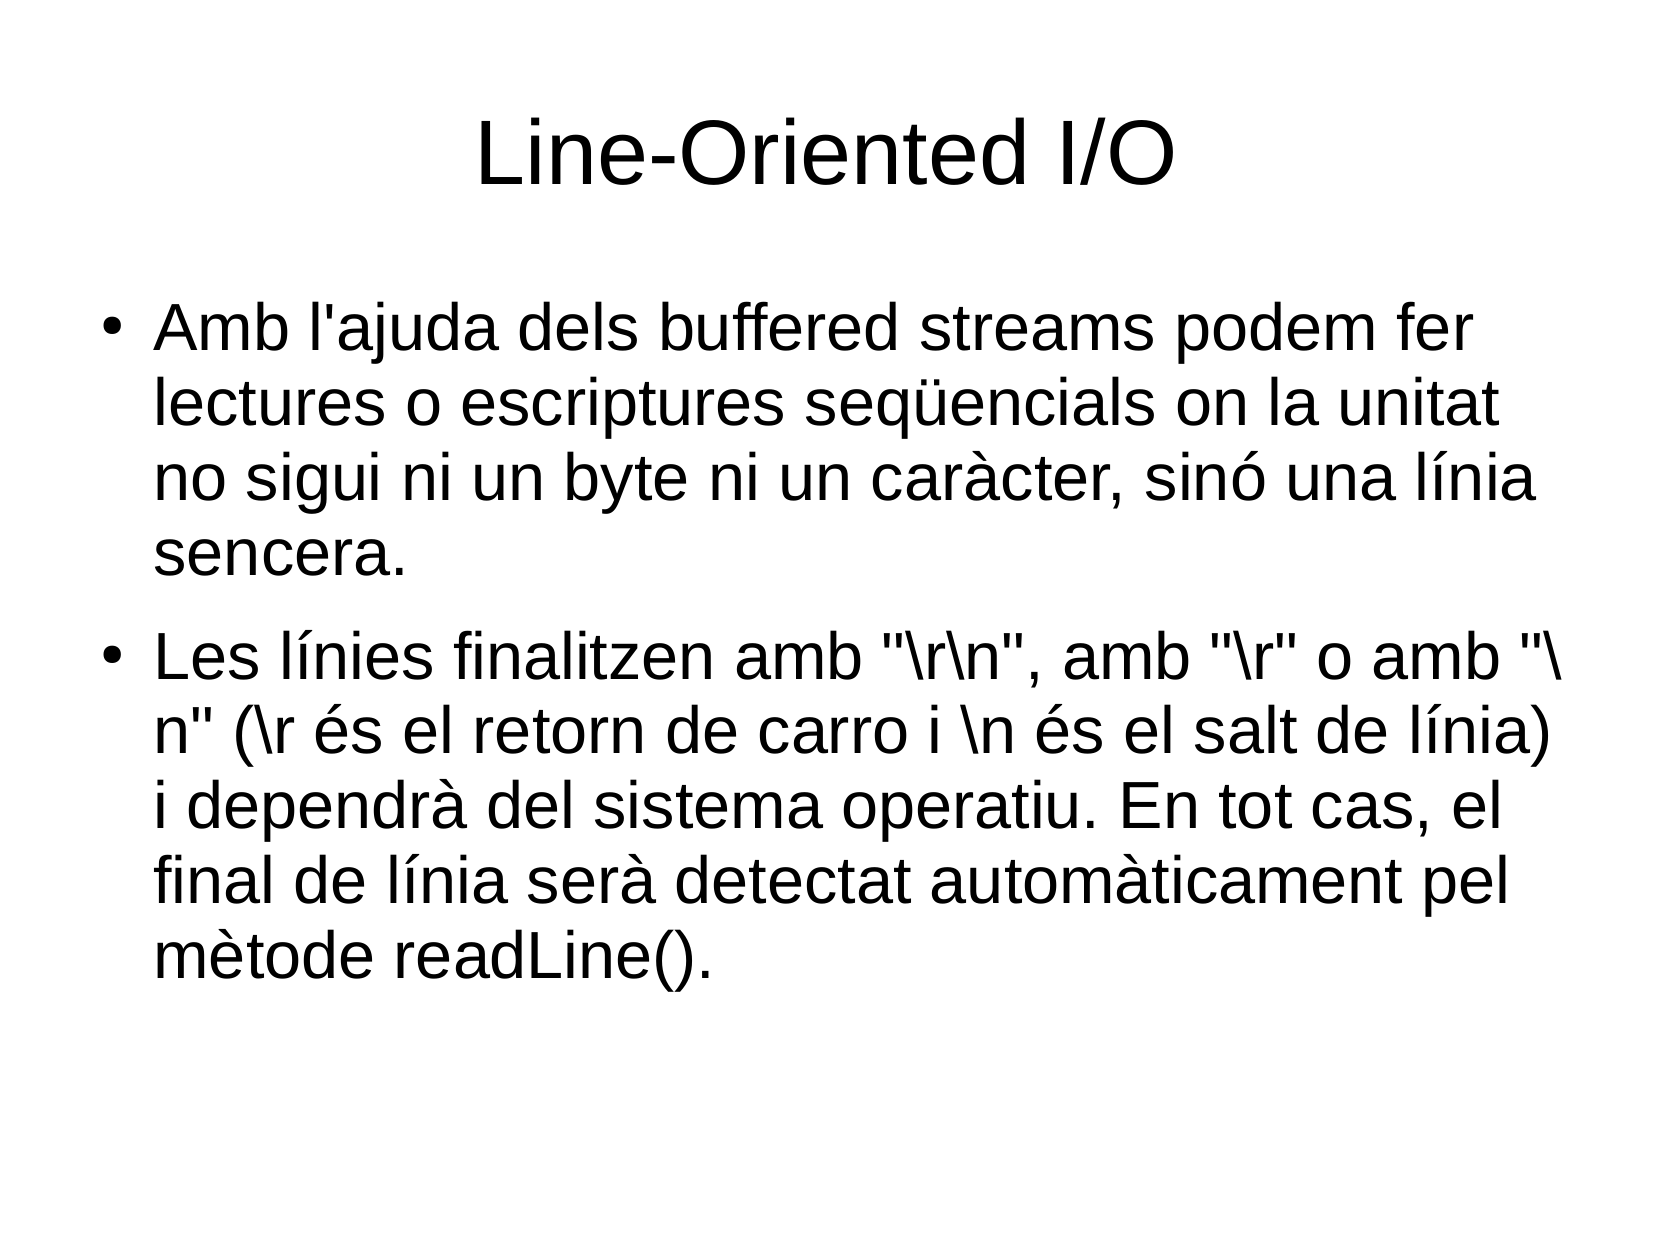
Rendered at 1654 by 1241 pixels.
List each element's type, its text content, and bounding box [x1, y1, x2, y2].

list Amb l'ajuda dels buffered streams podem fer lectures o escriptures seqüencials on la unitat no sigui ni un byte ni un caràcter, sinó una línia sencera. Les línies finalitzen amb "\r\n", amb "\r" o amb "\n" (\r és el retorn de carro i \n és el salt de línia) i dependrà del sistema operatiu. En tot cas, el final de línia serà detectat automàticament pel mètode readLine(). [82, 290, 1571, 1010]
title Line-Oriented I/O [82, 49, 1571, 257]
